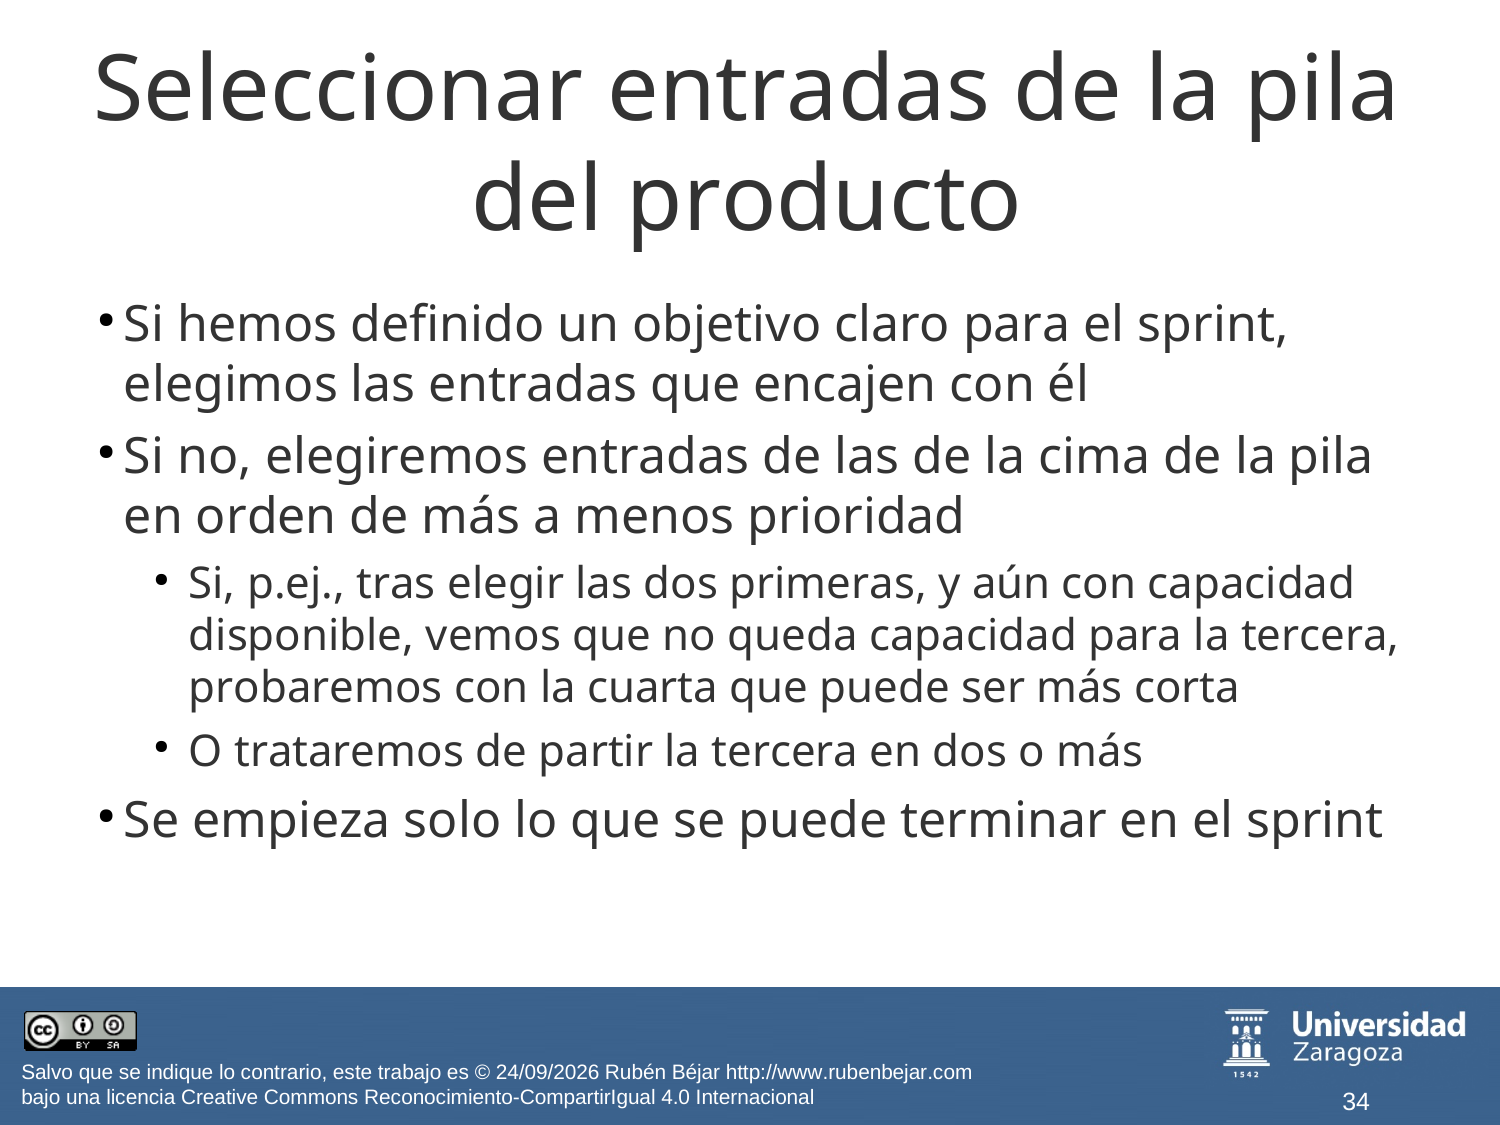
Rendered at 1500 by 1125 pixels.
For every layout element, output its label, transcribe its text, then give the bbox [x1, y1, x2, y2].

title Seleccionar entradas de la pila del producto [74, 21, 1420, 257]
picture [0, 987, 1500, 1125]
list Si hemos definido un objetivo claro para el sprint, elegimos las entradas que encajen con él Si no, elegiremos entradas de las de la cima de la pila en orden de más a menos prioridad Si, p.ej., tras elegir las dos primeras, y aún con capacidad disponible, vemos que no queda capacidad para la tercera, probaremos con la cuarta que puede ser más corta O trataremos de partir la tercera en dos o más Se empieza solo lo que se puede terminar en el sprint [82, 283, 1418, 957]
